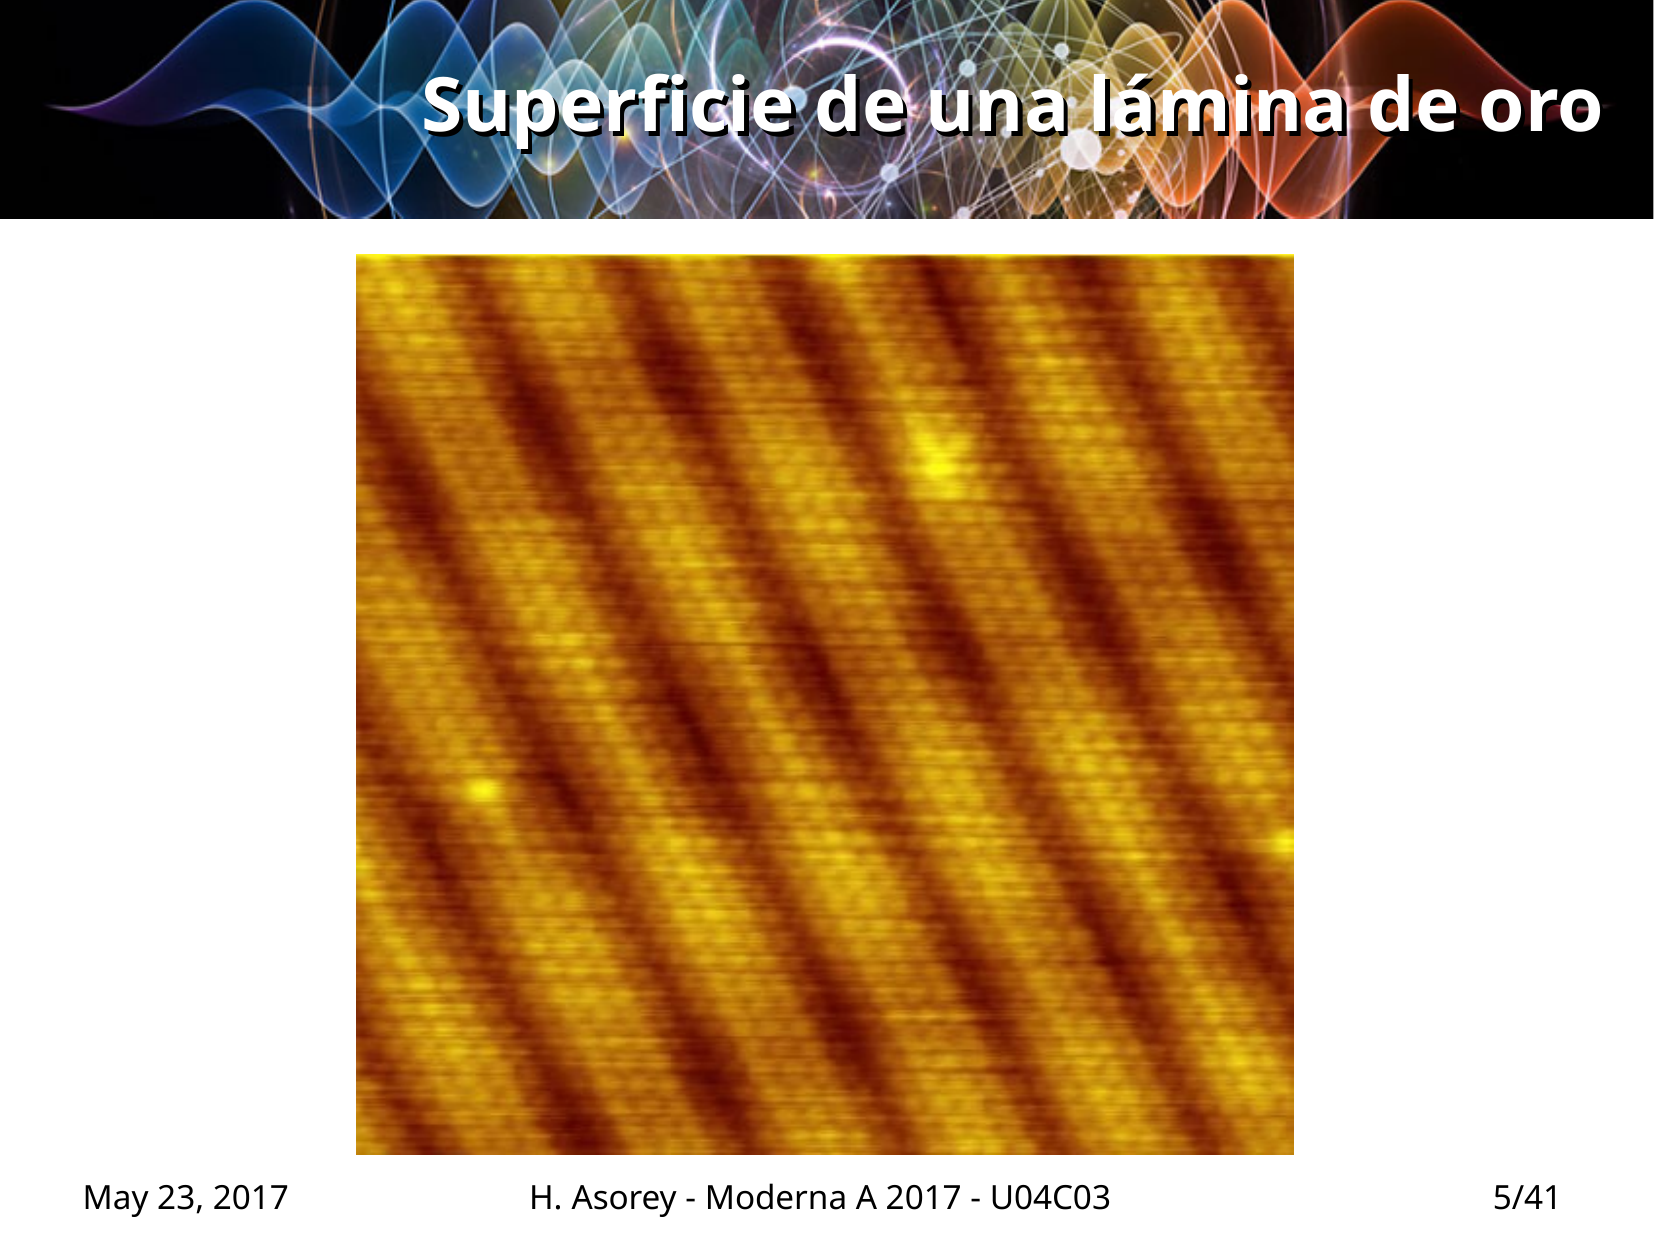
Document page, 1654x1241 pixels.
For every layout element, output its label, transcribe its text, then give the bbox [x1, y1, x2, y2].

picture [356, 254, 1294, 1156]
title Superficie de una lámina de oro [45, 15, 1606, 191]
picture [0, 0, 1654, 219]
